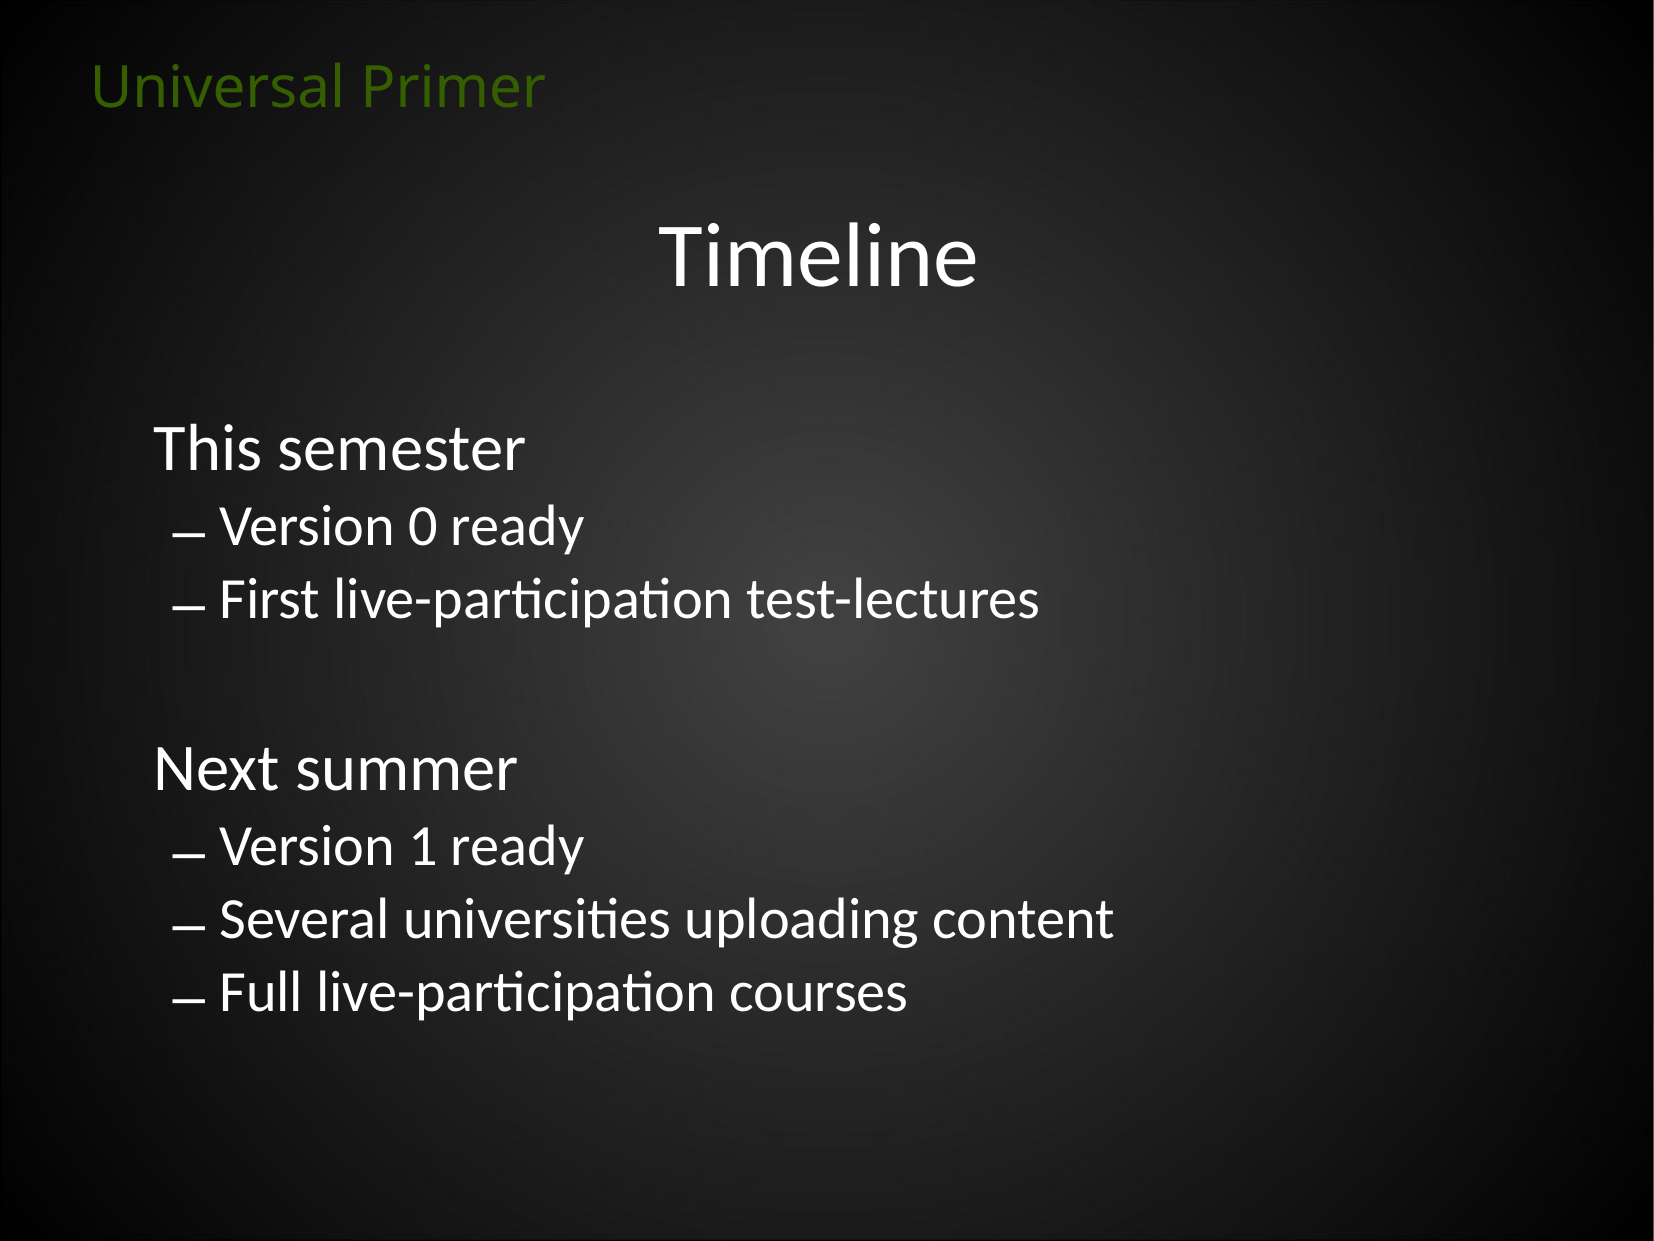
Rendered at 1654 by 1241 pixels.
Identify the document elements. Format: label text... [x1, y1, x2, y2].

title Timeline [75, 150, 1564, 377]
list This semester Version 0 ready First live-participation test-lectures Next summer Version 1 ready Several universities uploading content Full live-participation courses [82, 412, 1571, 1241]
picture [0, 0, 1654, 1241]
